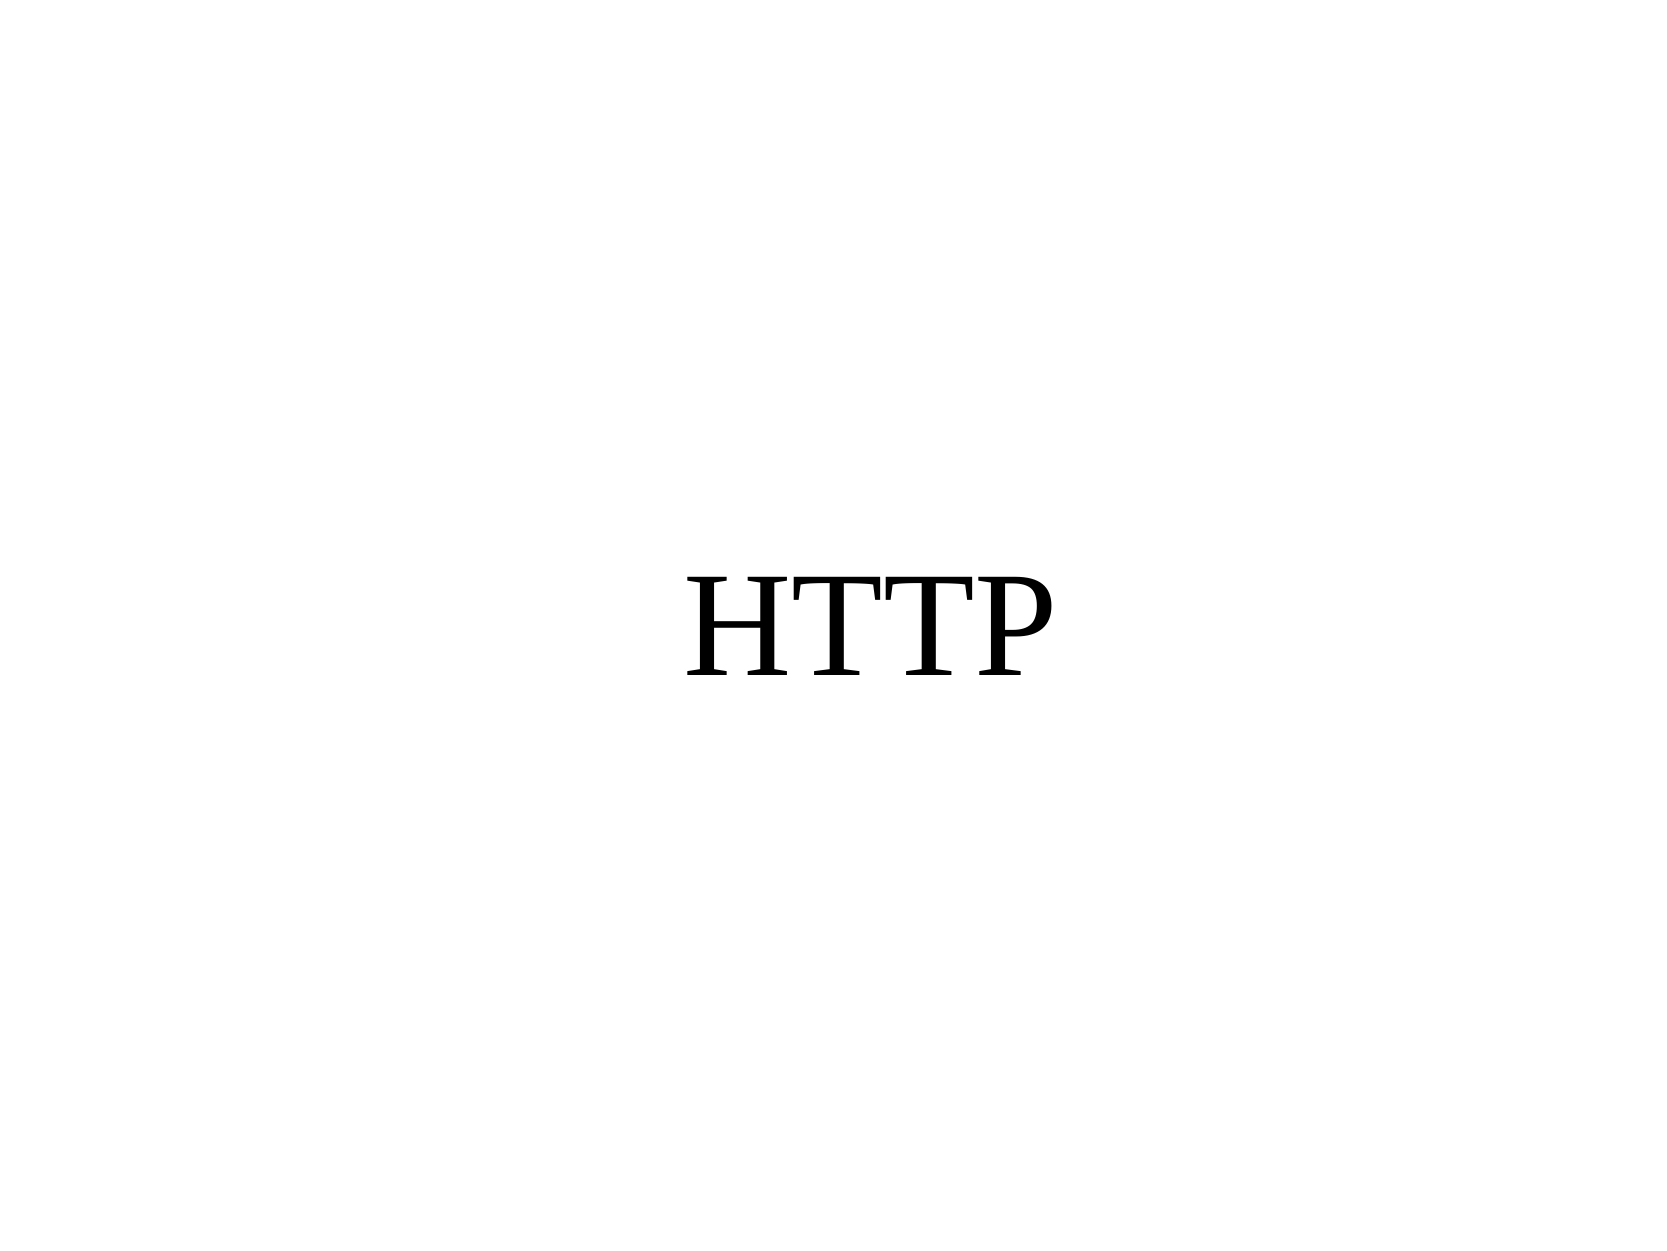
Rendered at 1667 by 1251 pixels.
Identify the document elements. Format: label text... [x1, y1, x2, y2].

subtitle HTTP [124, 257, 1542, 993]
